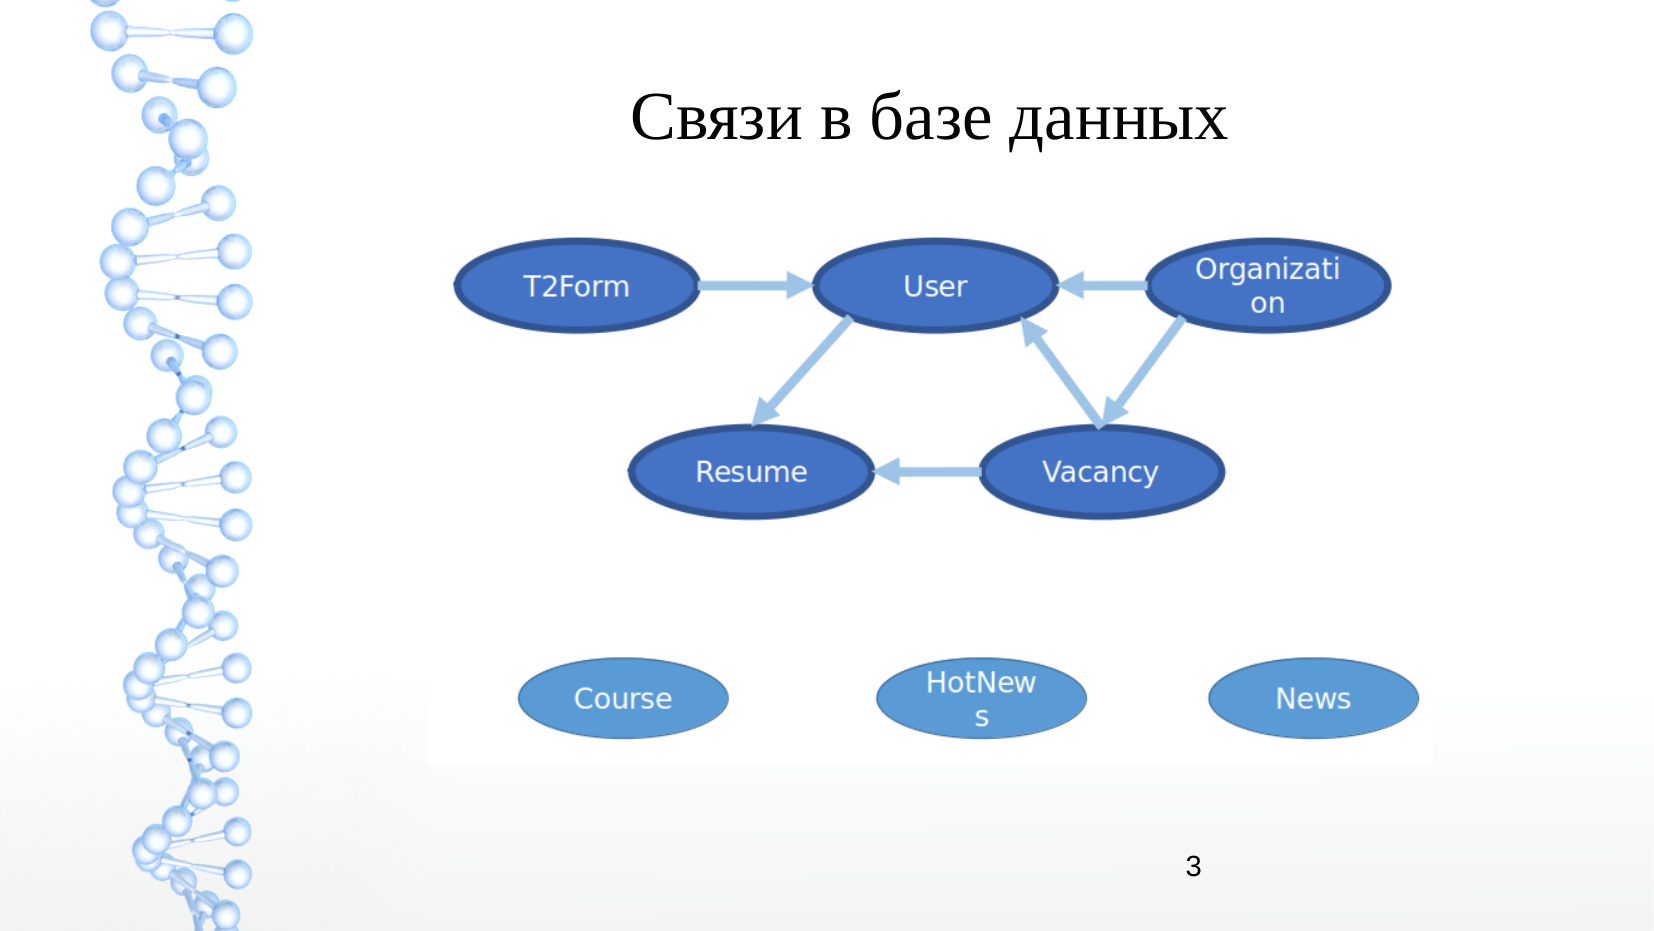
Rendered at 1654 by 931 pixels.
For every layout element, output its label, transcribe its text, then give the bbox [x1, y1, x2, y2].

title Связи в базе данных [265, 35, 1595, 189]
text_box [1185, 847, 1571, 912]
picture [427, 224, 1433, 764]
